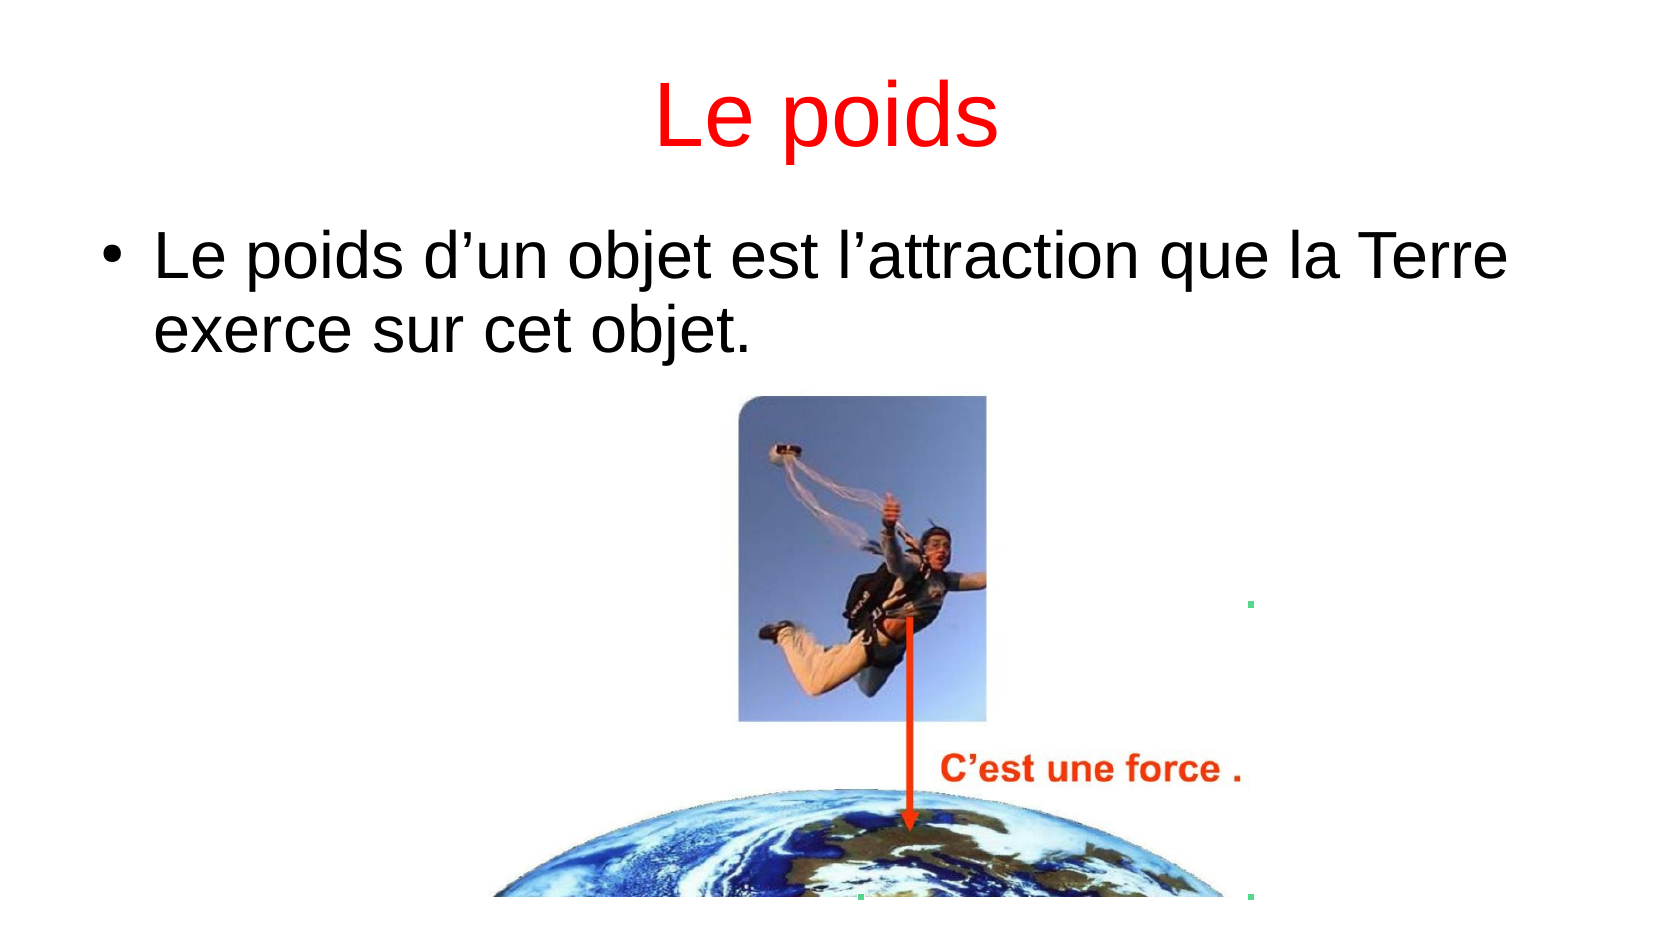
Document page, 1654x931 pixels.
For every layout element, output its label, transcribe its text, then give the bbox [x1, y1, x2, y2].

title Le poids [82, 37, 1571, 193]
picture [487, 391, 1259, 901]
list Le poids d’un objet est l’attraction que la Terre exerce sur cet objet. [82, 217, 1571, 376]
